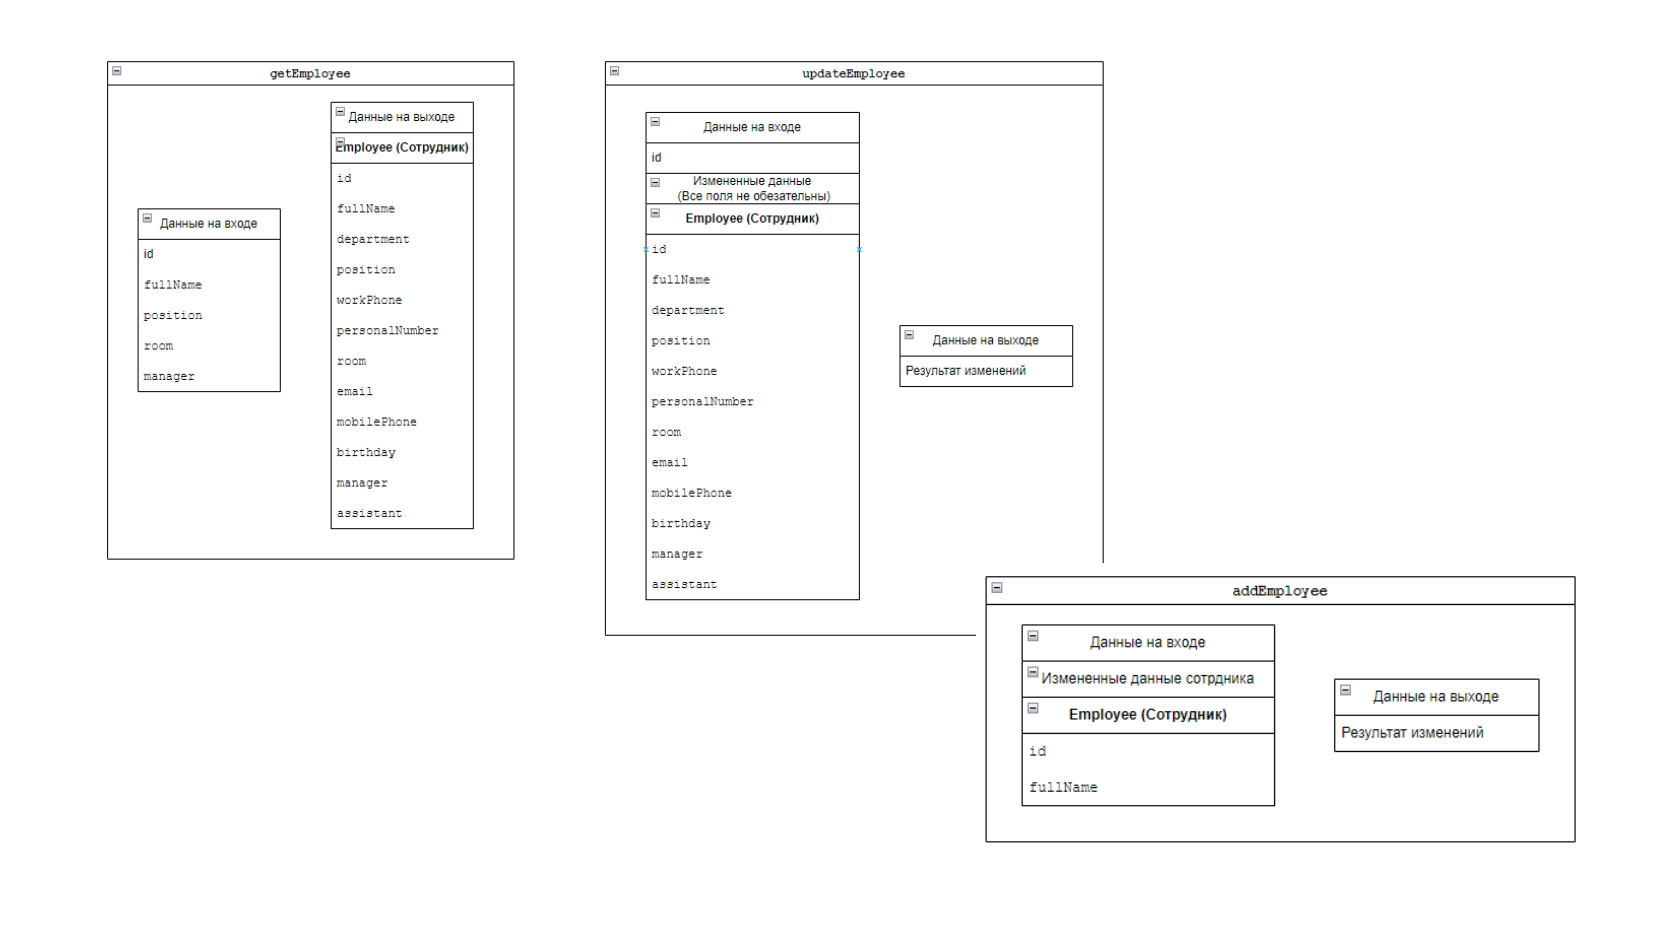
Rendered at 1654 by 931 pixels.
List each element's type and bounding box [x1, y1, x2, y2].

picture [100, 49, 1595, 857]
